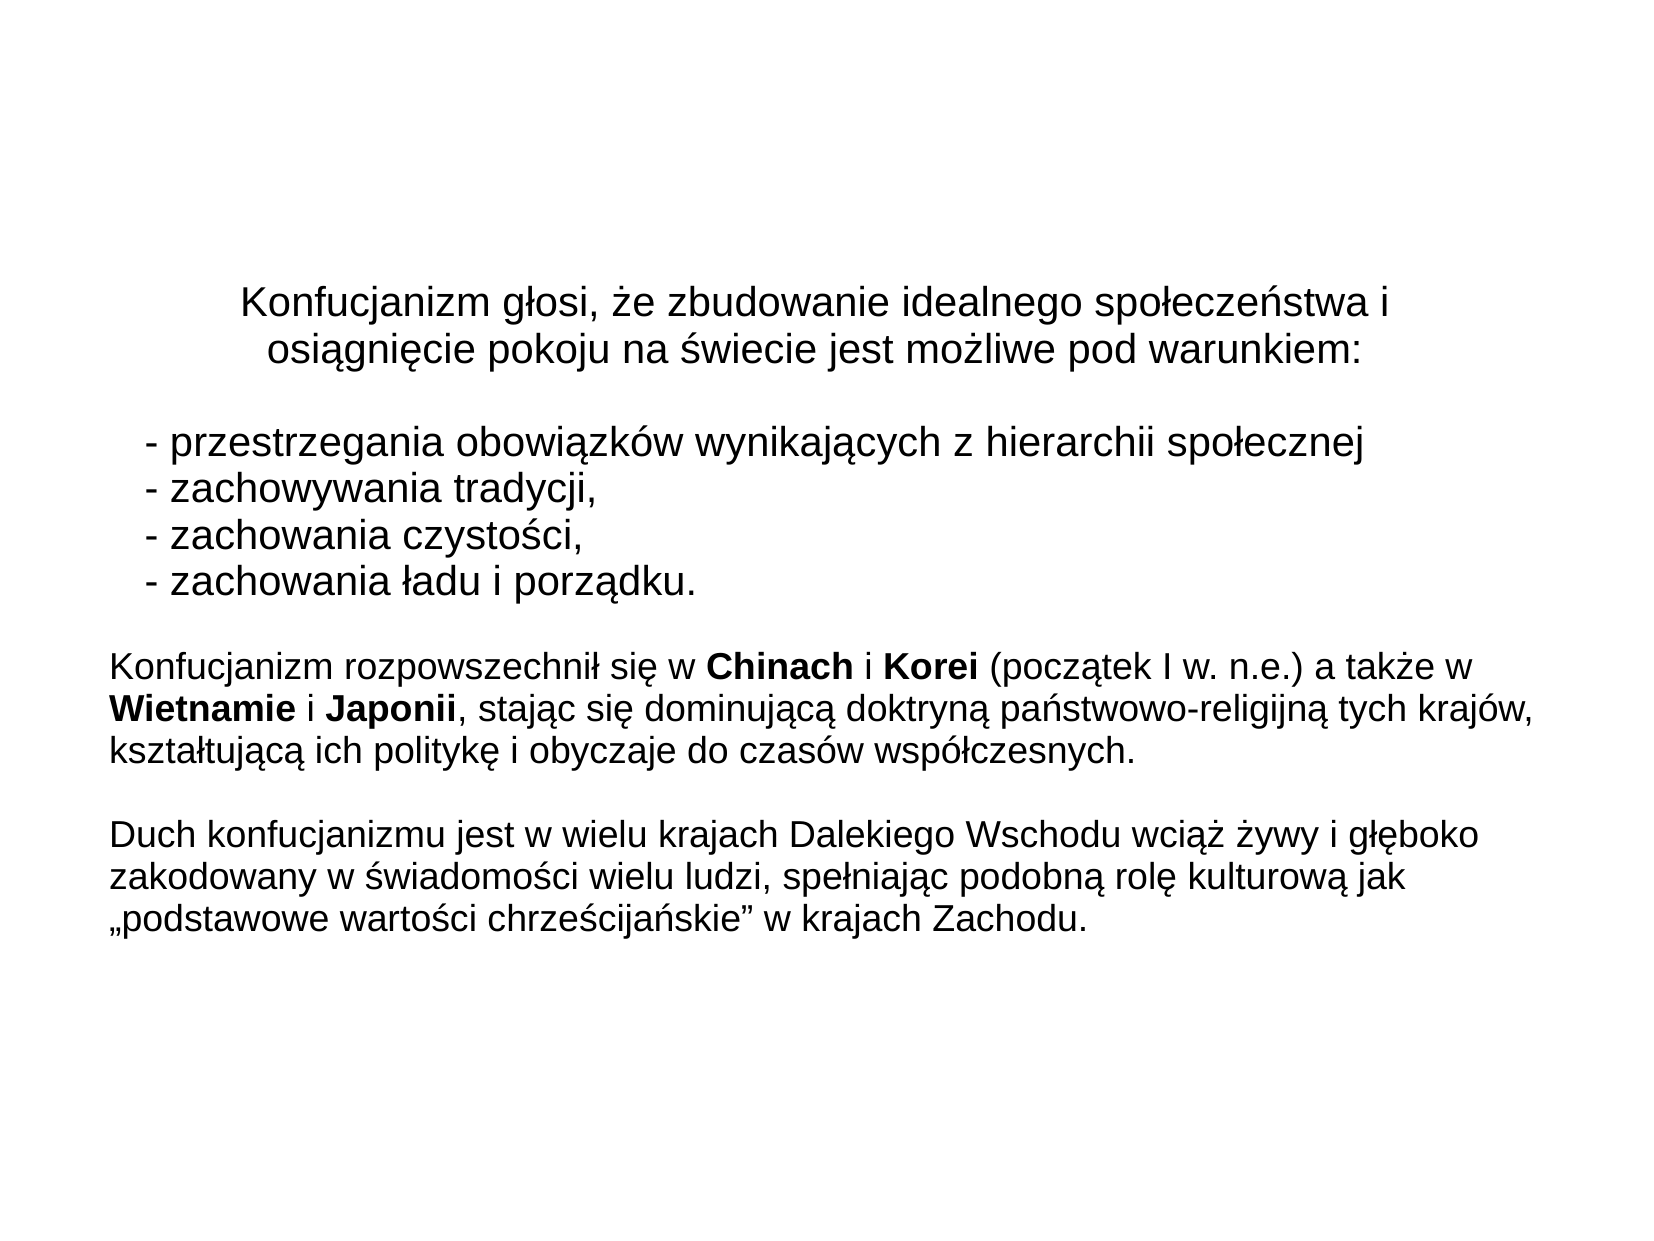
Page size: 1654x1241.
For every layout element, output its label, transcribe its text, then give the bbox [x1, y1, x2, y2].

text_box Konfucjanizm głosi, że zbudowanie idealnego społeczeństwa i osiągnięcie pokoju na świecie jest możliwe pod warunkiem: - przestrzegania obowiązków wynikających z hierarchii społecznej - zachowywania tradycji, - zachowania czystości, - zachowania ładu i porządku. [129, 271, 1501, 614]
text_box Konfucjanizm rozpowszechnił się w Chinach i Korei (początek I w. n.e.) a także w Wietnamie i Japonii, stając się dominującą doktryną państwowo-religijną tych krajów, kształtującą ich politykę i obyczaje do czasów współczesnych. Duch konfucjanizmu jest w wielu krajach Dalekiego Wschodu wciąż żywy i głęboko zakodowany w świadomości wielu ludzi, spełniając podobną rolę kulturową jak „podstawowe wartości chrześcijańskie” w krajach Zachodu. [94, 637, 1560, 950]
